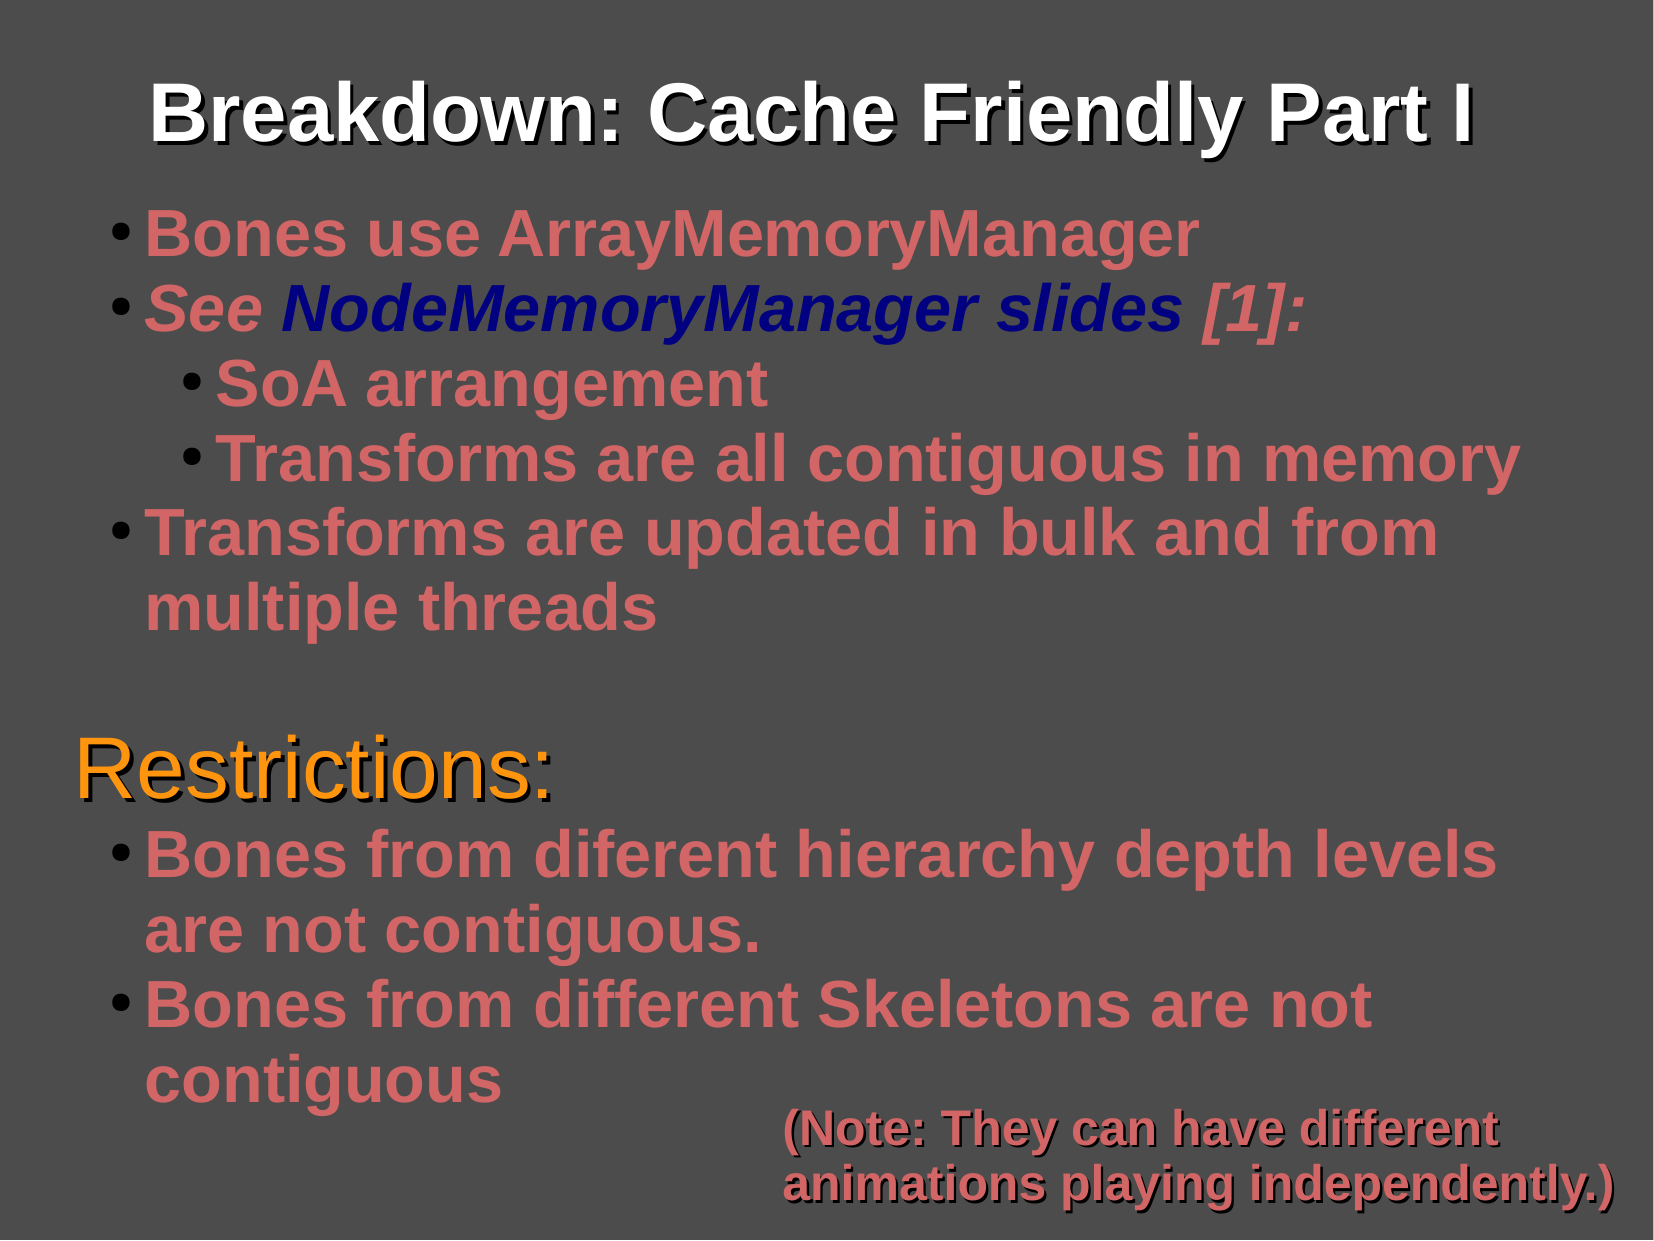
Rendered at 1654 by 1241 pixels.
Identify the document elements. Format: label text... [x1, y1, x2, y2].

text_box Bones use ArrayMemoryManager See NodeMemoryManager slides [1]: SoA arrangement Transforms are all contiguous in memory Transforms are updated in bulk and from multiple threads Restrictions: Bones from diferent hierarchy depth levels are not contiguous. Bones from different Skeletons are not contiguous [59, 188, 1565, 1125]
text_box Breakdown: Cache Friendly Part I [88, 59, 1536, 168]
text_box (Note: They can have different animations playing independently.) [767, 1092, 1654, 1241]
